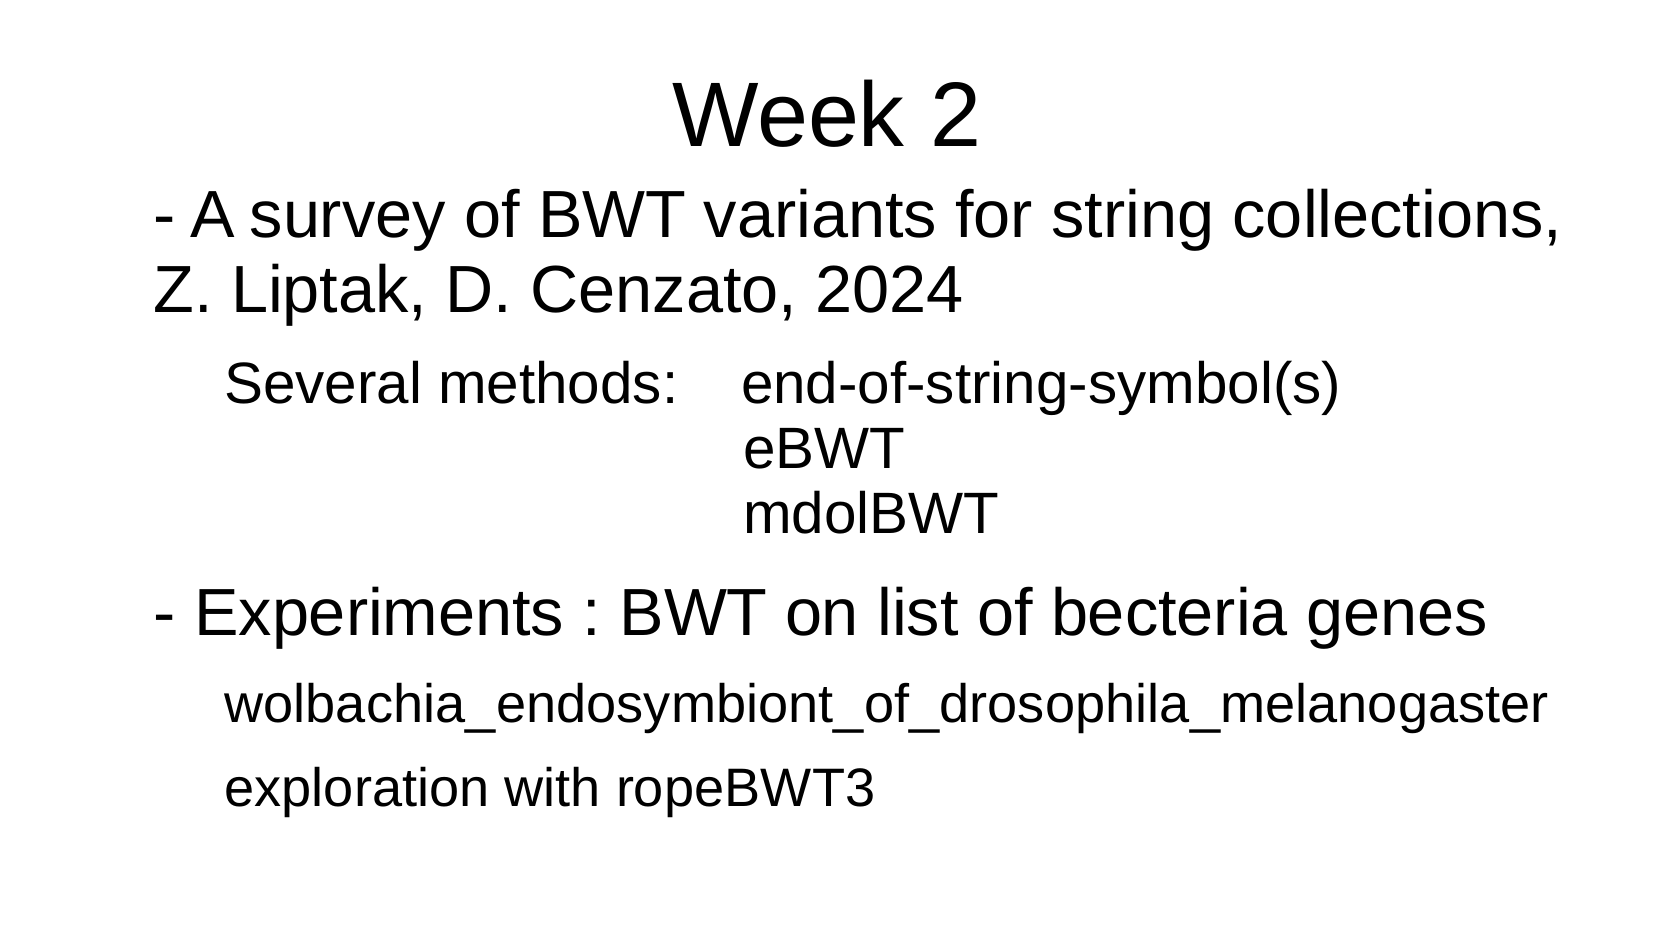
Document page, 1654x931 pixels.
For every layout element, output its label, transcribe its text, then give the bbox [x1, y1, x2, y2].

title Week 2 [82, 37, 1571, 177]
list - A survey of BWT variants for string collections, Z. Liptak, D. Cenzato, 2024 Several methods: end-of-string-symbol(s) eBWT mdolBWT - Experiments : BWT on list of becteria genes wolbachia_endosymbiont_of_drosophila_melanogaster exploration with ropeBWT3 [82, 177, 1571, 886]
